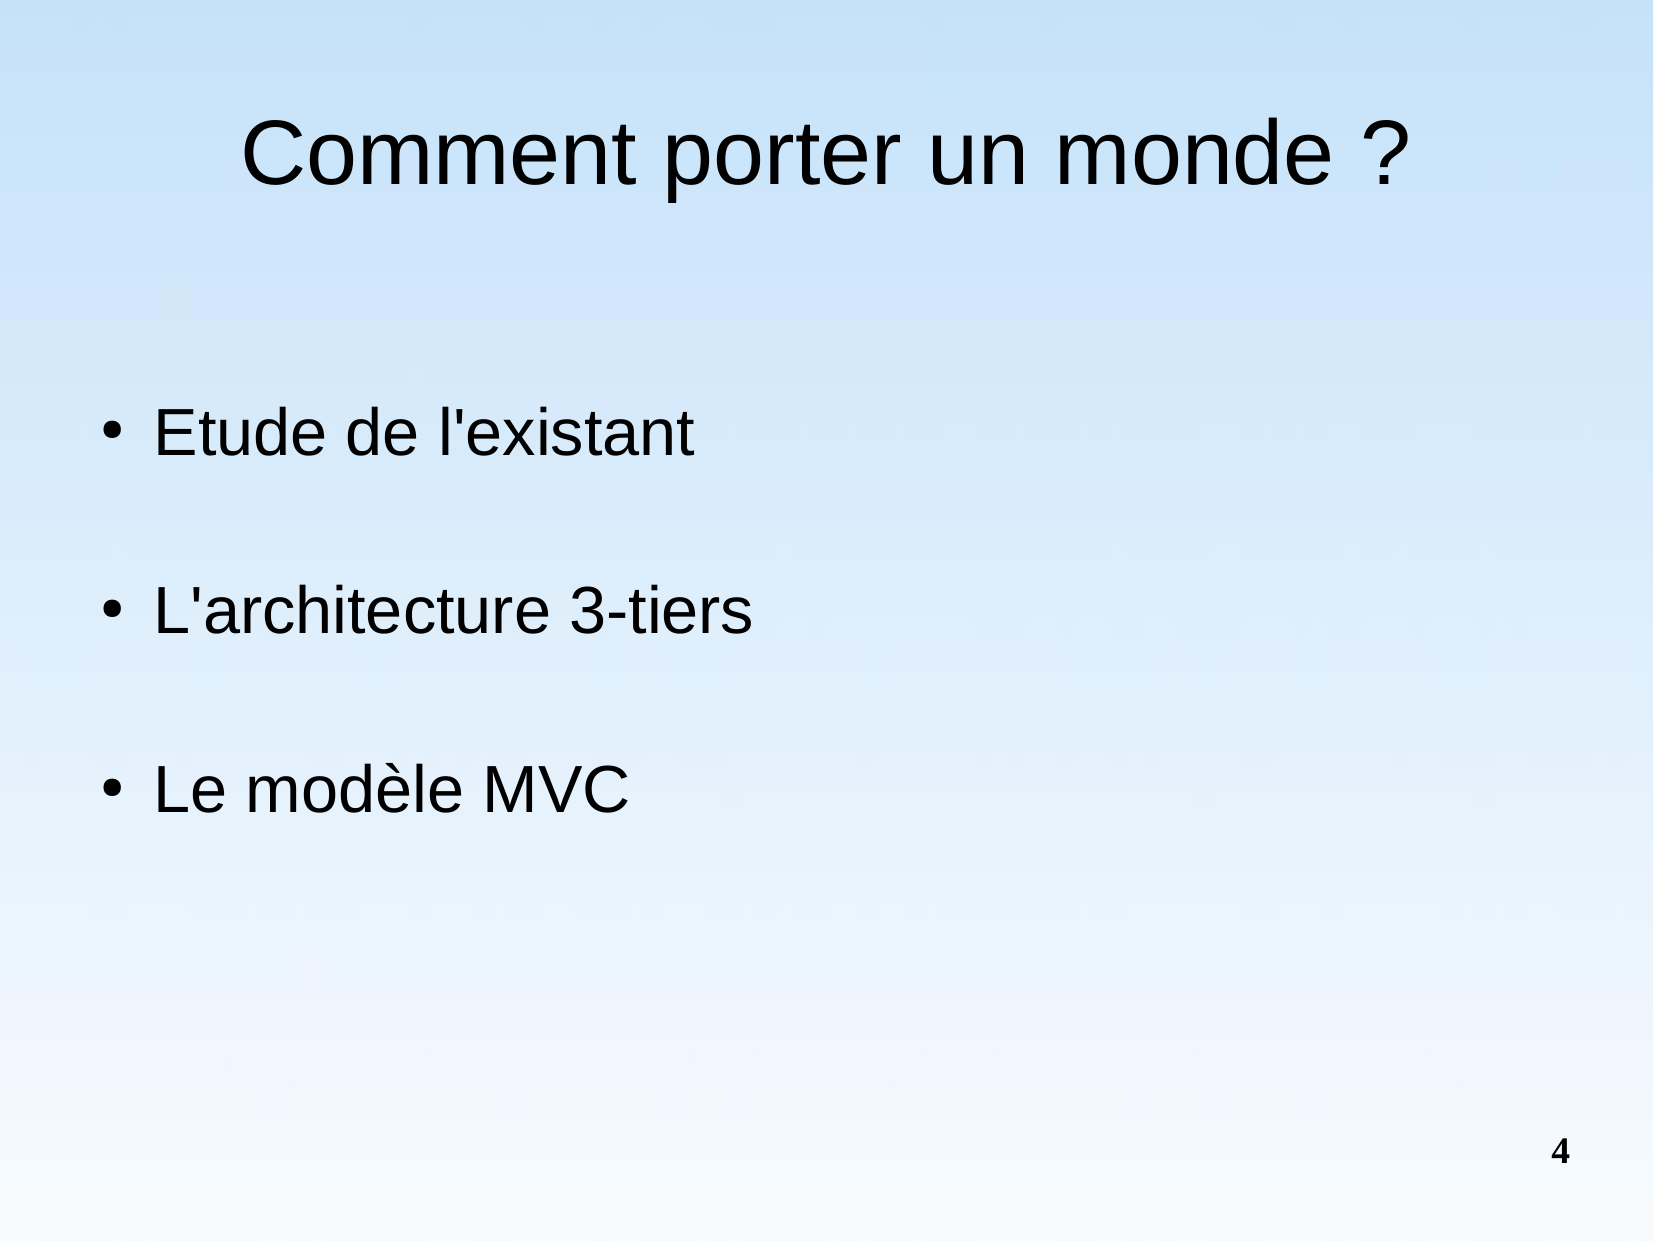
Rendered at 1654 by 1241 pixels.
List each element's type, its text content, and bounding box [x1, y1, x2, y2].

picture [0, 0, 1654, 1241]
title Comment porter un monde ? [82, 49, 1571, 257]
list Etude de l'existant L'architecture 3-tiers Le modèle MVC [82, 290, 1571, 1010]
